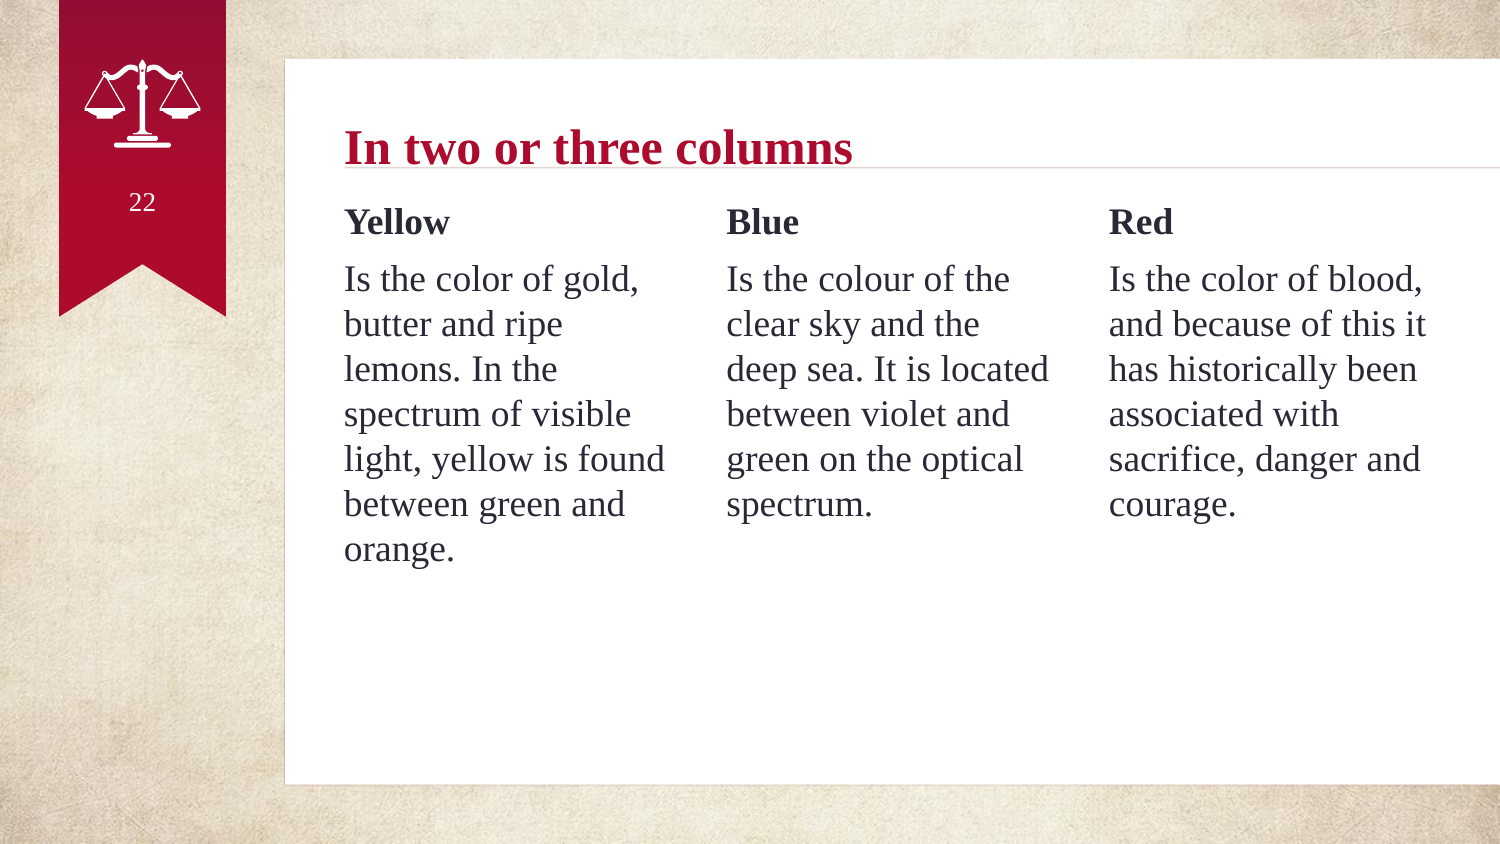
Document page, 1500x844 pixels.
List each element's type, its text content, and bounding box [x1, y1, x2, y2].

slide_number <number> [58, 167, 226, 233]
list Red Is the color of blood, and because of this it has historically been associated with sacrifice, danger and courage. [1108, 196, 1441, 731]
picture [0, 0, 1500, 844]
list Blue Is the colour of the clear sky and the deep sea. It is located between violet and green on the optical spectrum. [726, 196, 1059, 731]
list Yellow Is the color of gold, butter and ripe lemons. In the spectrum of visible light, yellow is found between green and orange. [343, 196, 677, 731]
title In two or three columns [343, 109, 1441, 175]
